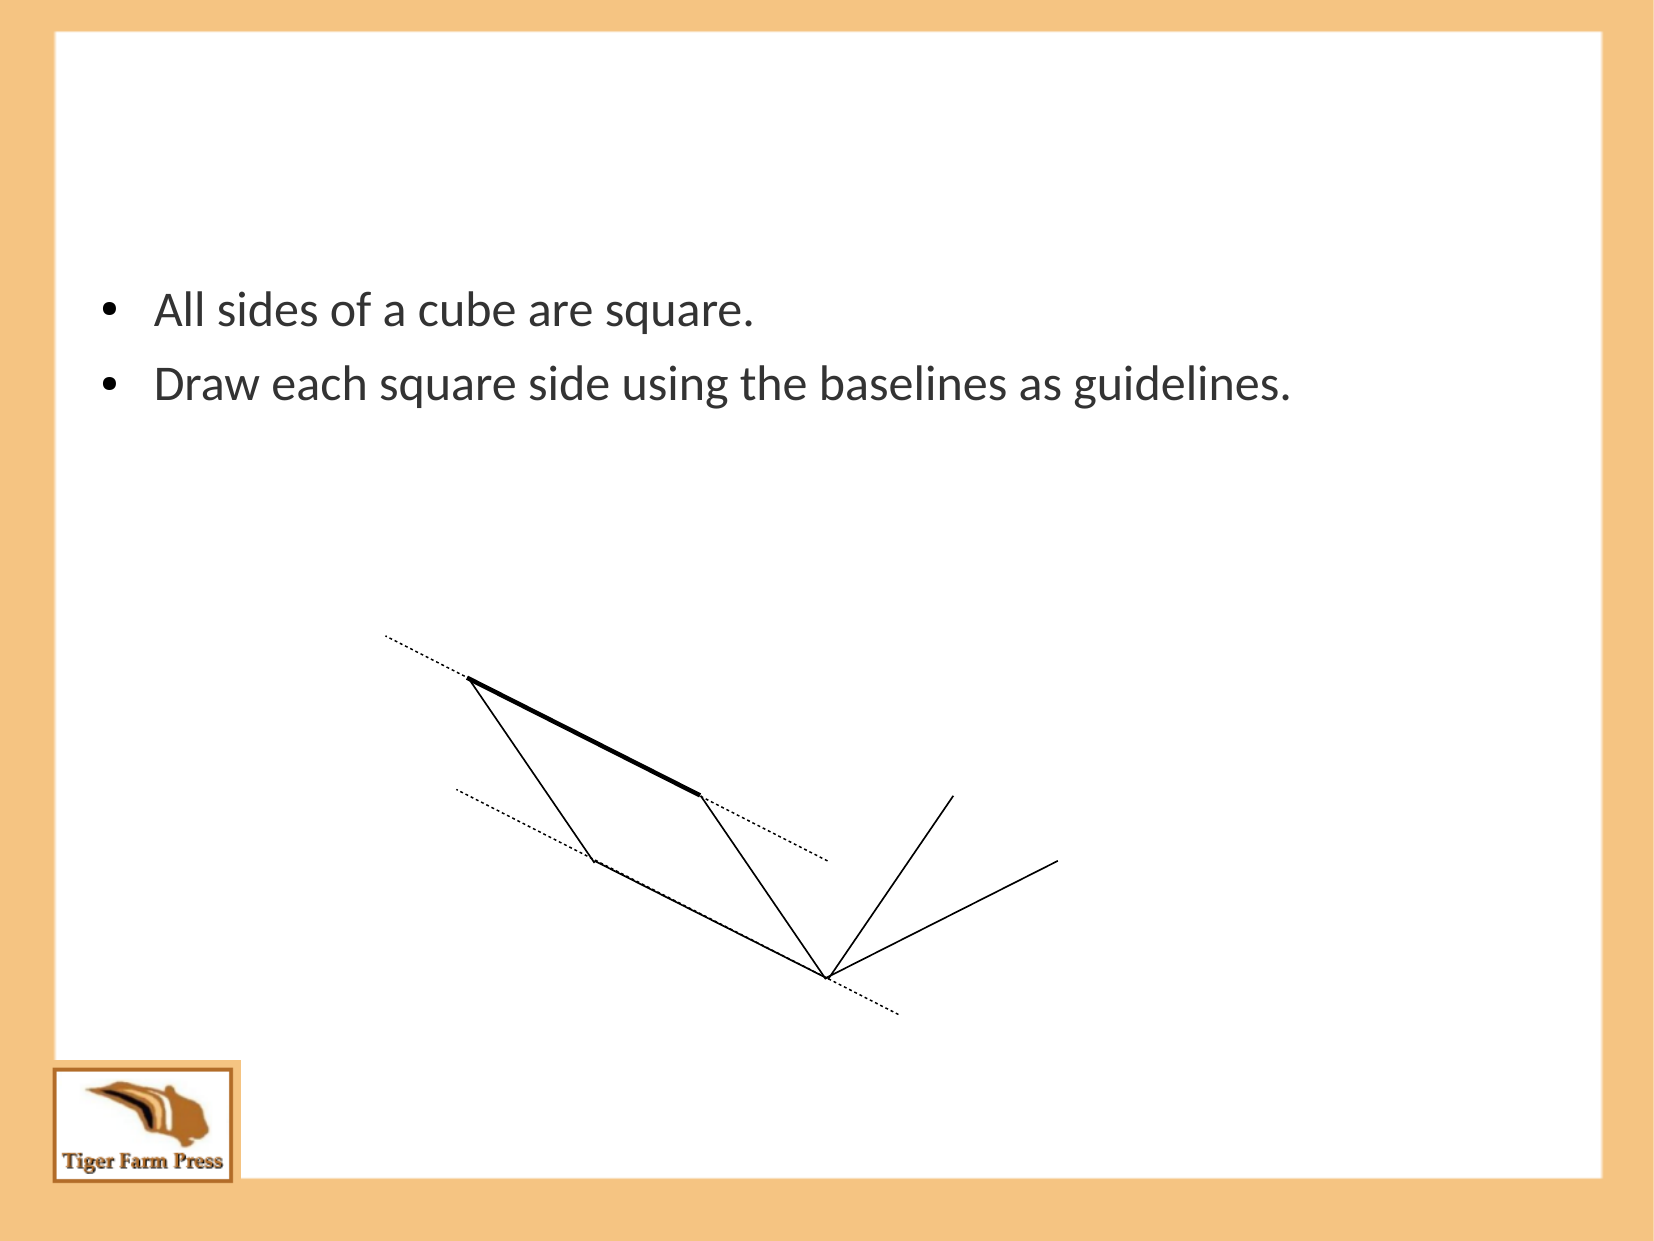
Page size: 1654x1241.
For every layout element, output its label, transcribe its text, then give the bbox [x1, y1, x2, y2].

picture [0, 0, 1654, 1241]
list All sides of a cube are square. Draw each square side using the baselines as guidelines. [82, 290, 1572, 1109]
